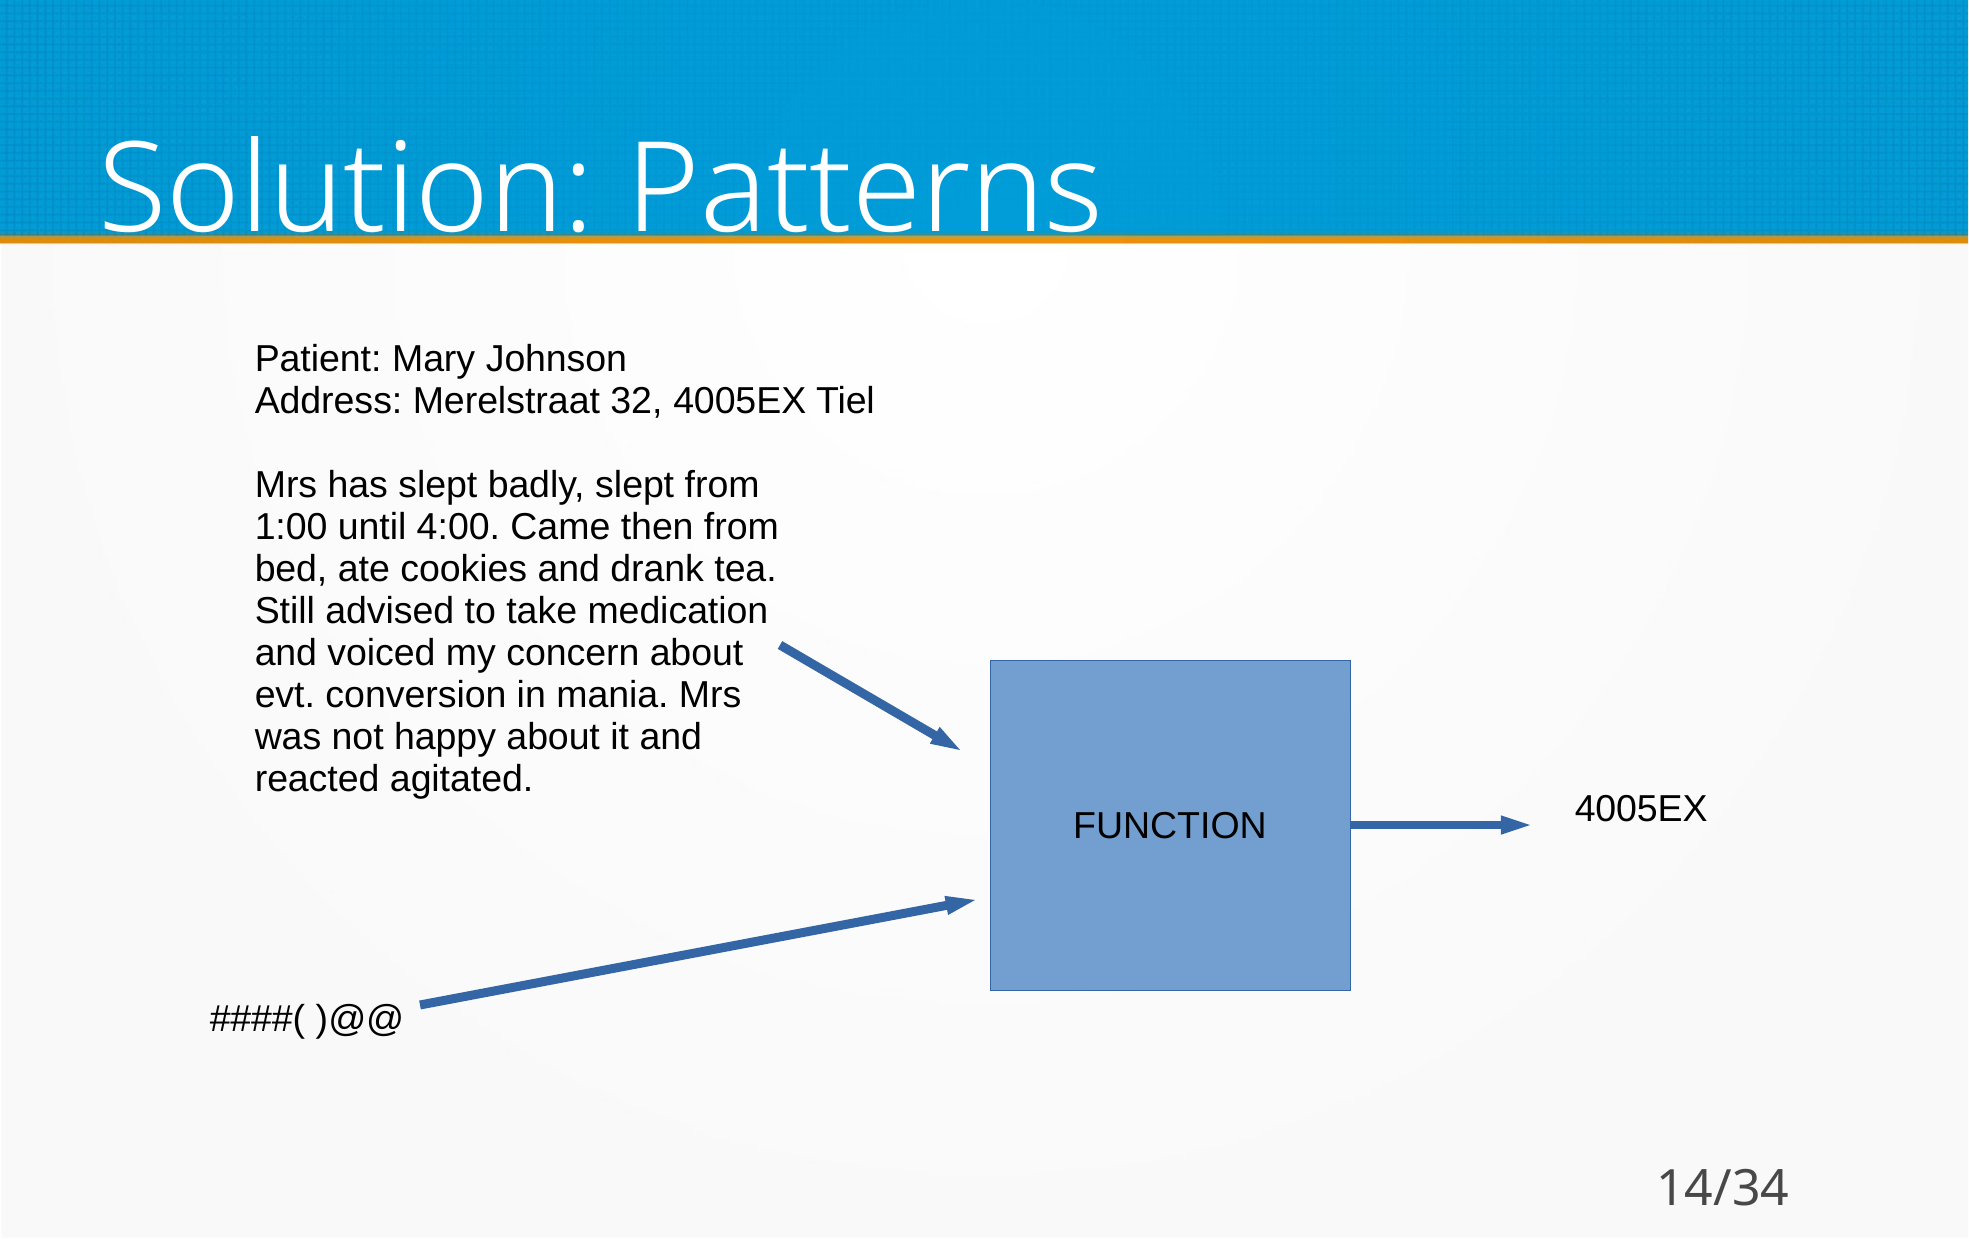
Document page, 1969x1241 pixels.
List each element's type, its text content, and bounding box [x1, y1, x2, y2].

text_box 4005EX [1560, 780, 1786, 837]
text_box FUNCTION [990, 660, 1351, 991]
picture [0, 233, 1969, 1241]
title Solution: Patterns [98, 49, 1870, 257]
text_box ####( )@@ [195, 990, 751, 1047]
text_box Patient: Mary Johnson Address: Merelstraat 32, 4005EX Tiel Mrs has slept badly, slept from 1:00 until 4:00. Came then from bed, ate cookies and drank tea. Still advised to take medication and voiced my concern about evt. conversion in mania. Mrs was not happy about it and reacted agitated. [240, 330, 991, 807]
